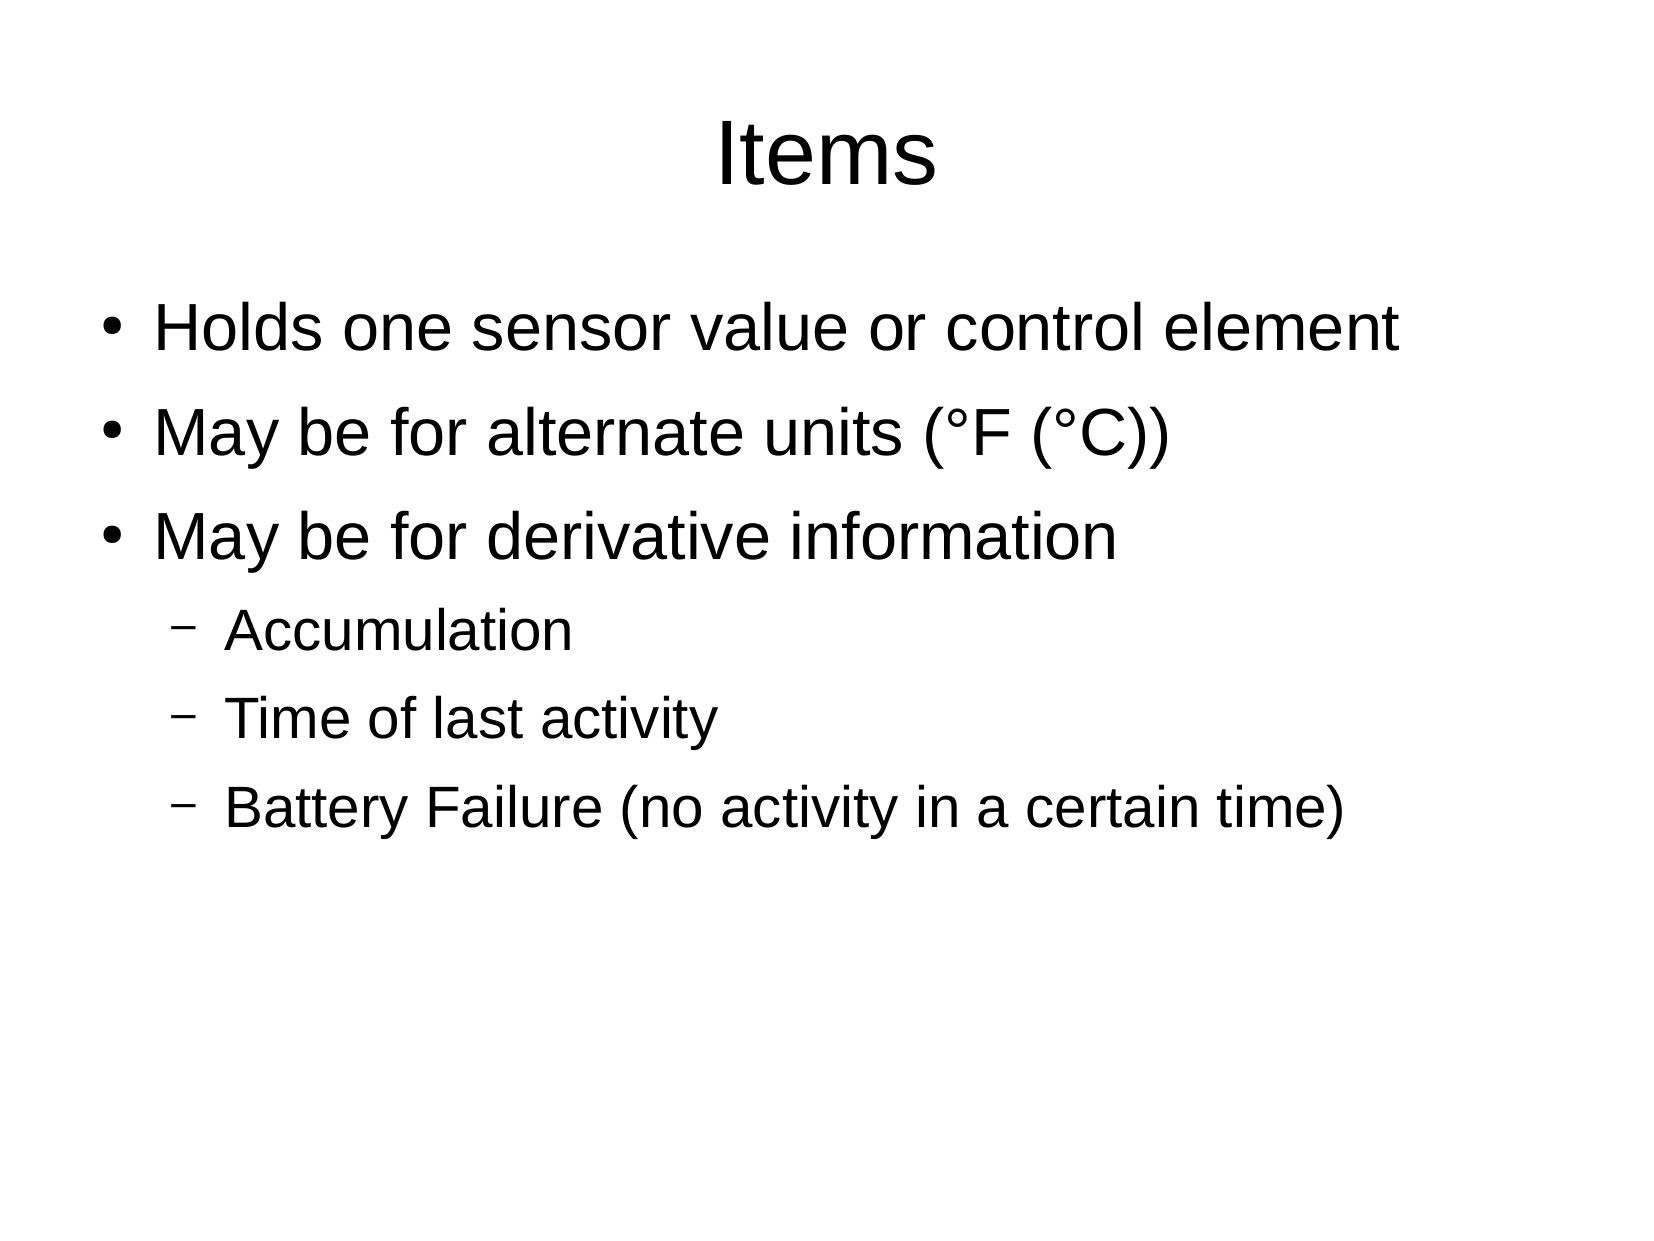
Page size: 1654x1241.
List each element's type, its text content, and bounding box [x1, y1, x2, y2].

title Items [82, 49, 1571, 257]
list Holds one sensor value or control element May be for alternate units (°F (°C)) May be for derivative information Accumulation Time of last activity Battery Failure (no activity in a certain time) [82, 290, 1571, 1010]
